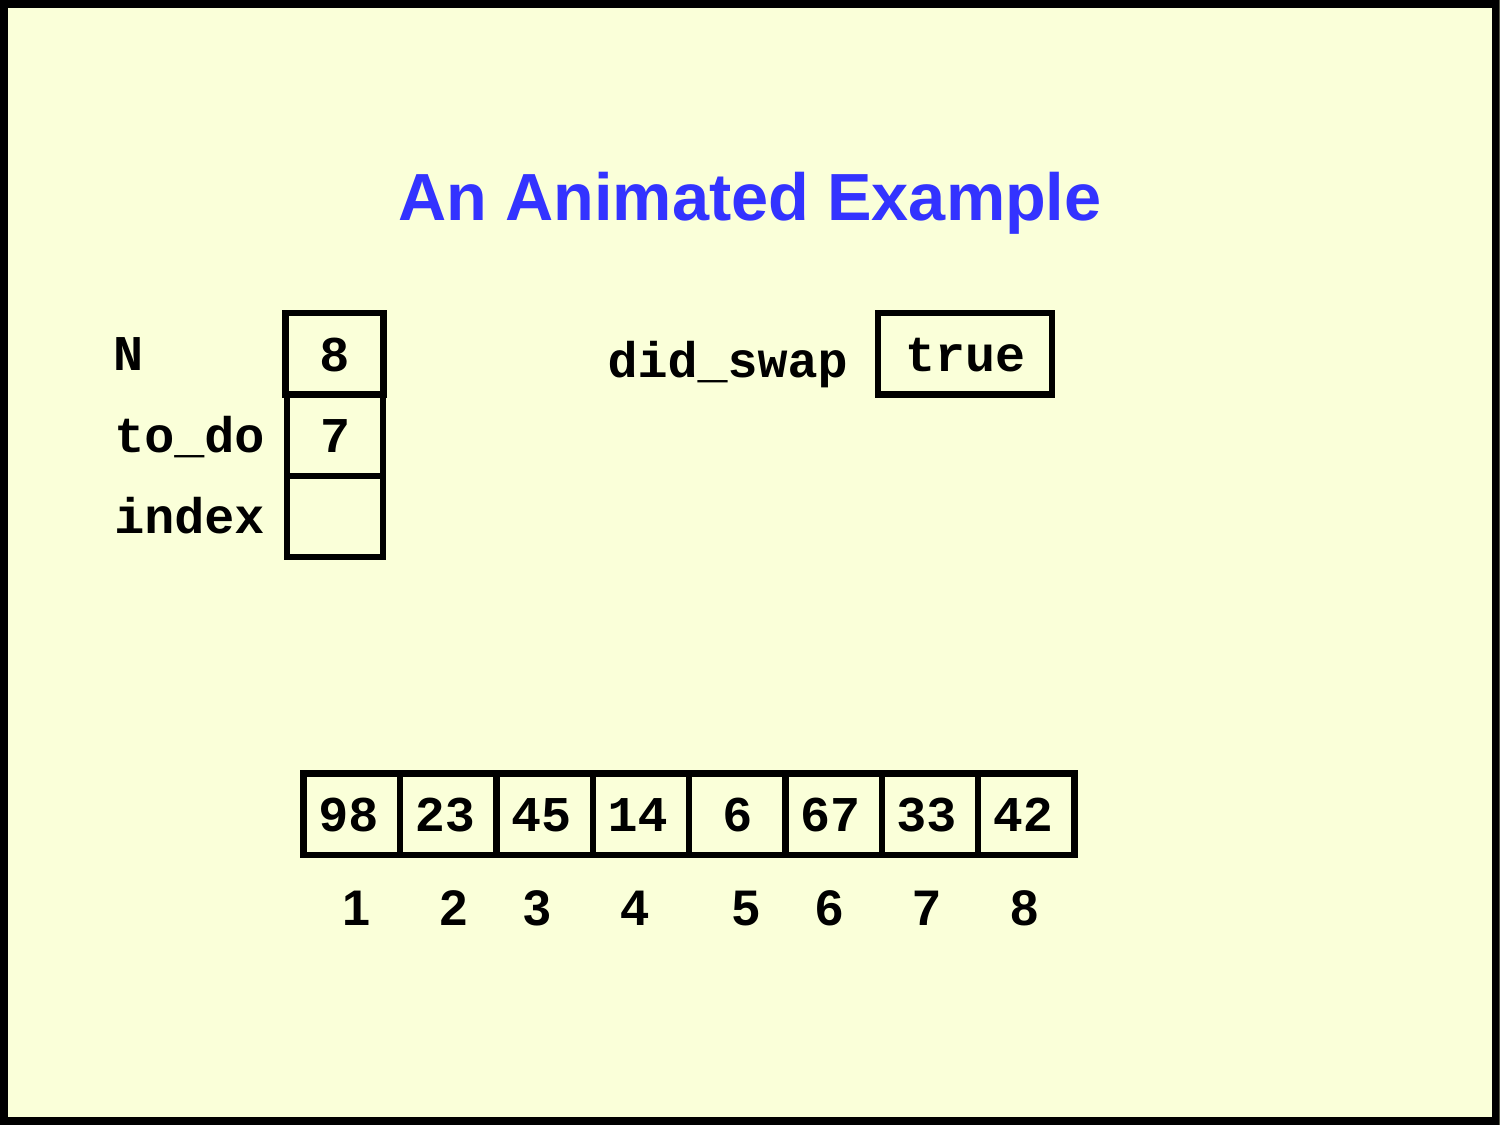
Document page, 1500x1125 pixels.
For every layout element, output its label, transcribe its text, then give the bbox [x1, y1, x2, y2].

text_box 8 [285, 313, 384, 395]
text_box 1 2 3 4 5 6 7 8 [327, 868, 1055, 944]
text_box 42 [978, 773, 1075, 855]
text_box N [98, 313, 279, 389]
text_box did_swap [592, 319, 877, 395]
text_box 7 [286, 395, 384, 473]
title An Animated Example [112, 99, 1388, 288]
text_box 23 [400, 773, 497, 855]
text_box index [99, 475, 280, 552]
text_box 67 [786, 773, 881, 855]
text_box 98 [303, 773, 400, 855]
text_box true [877, 313, 1053, 395]
text_box 33 [881, 773, 978, 855]
text_box 14 [592, 773, 689, 855]
text_box 6 [689, 773, 786, 855]
text_box to_do [99, 394, 280, 470]
text_box 45 [497, 773, 592, 855]
